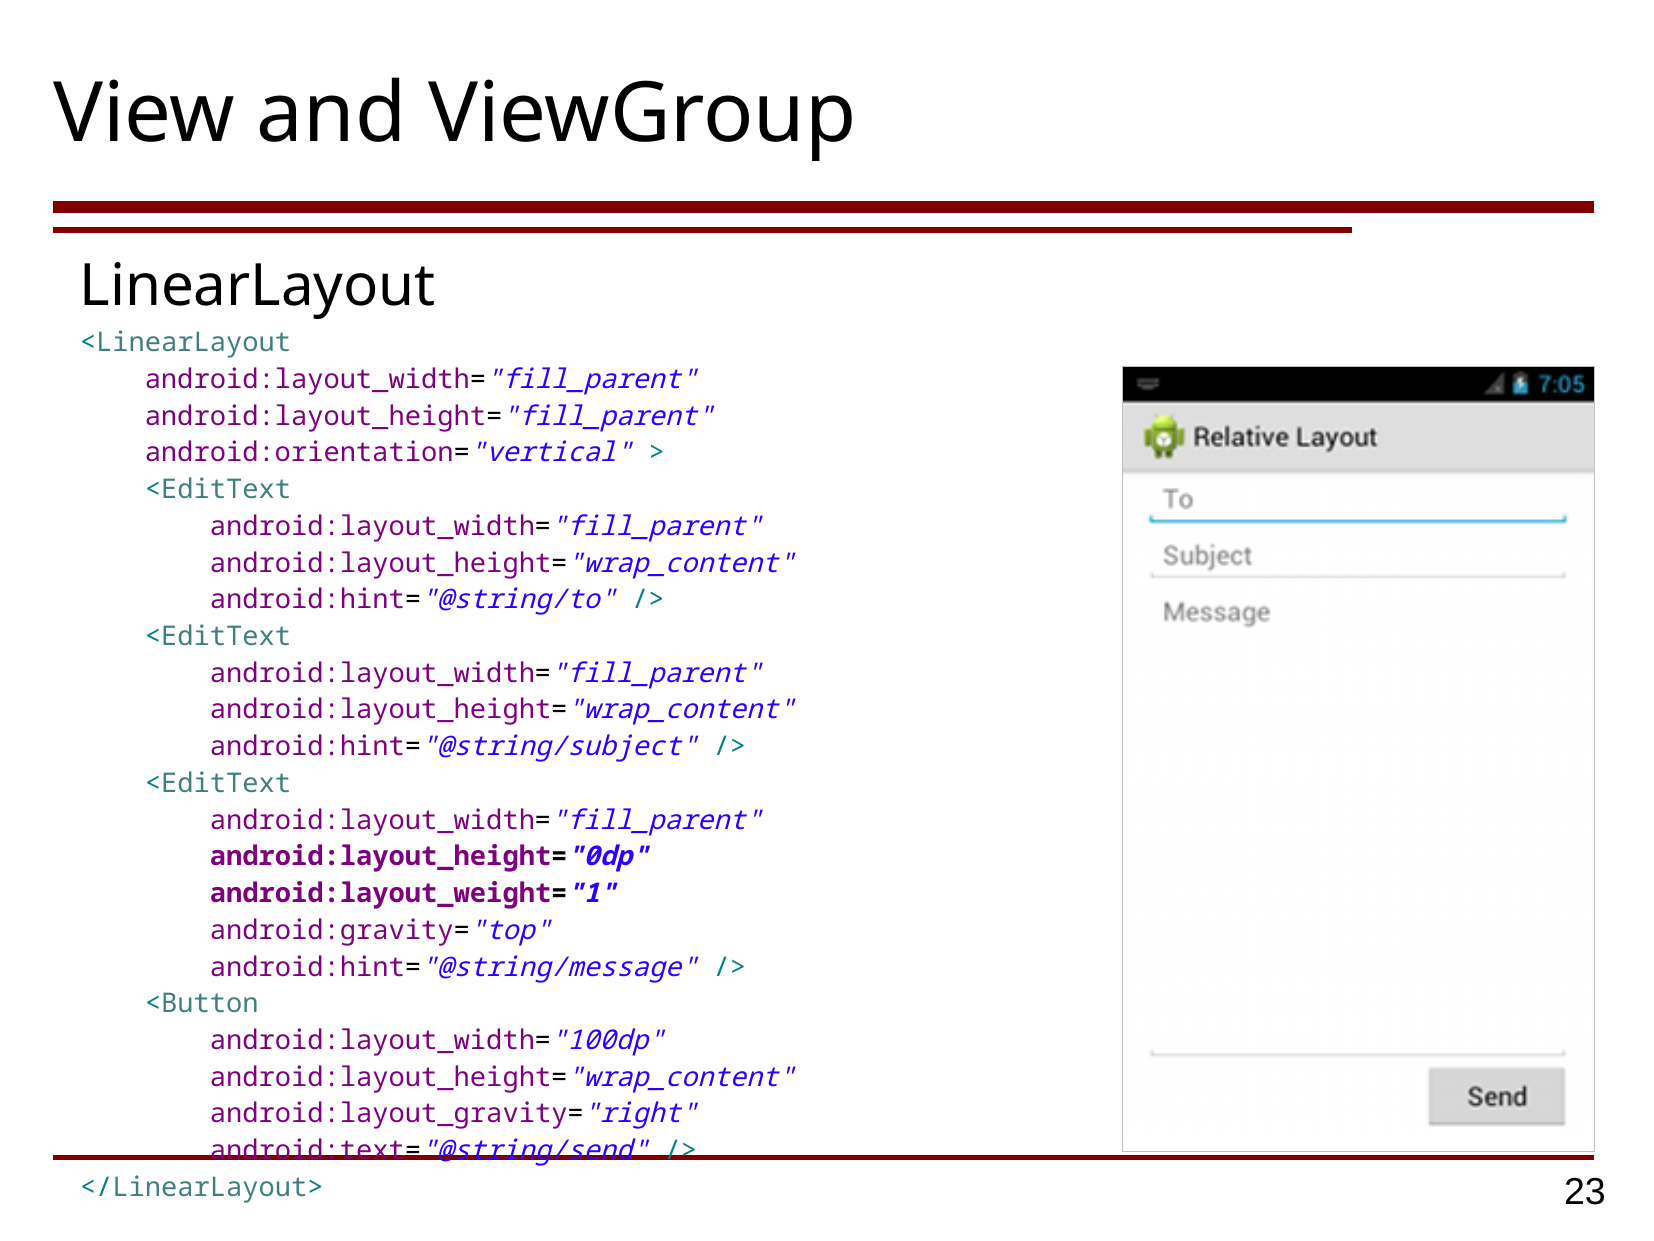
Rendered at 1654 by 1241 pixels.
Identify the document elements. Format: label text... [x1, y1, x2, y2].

subtitle View and ViewGroup [53, 48, 1542, 172]
picture [1123, 367, 1594, 1131]
text_box LinearLayout <LinearLayout android:layout_width="fill_parent" android:layout_height="fill_parent" android:orientation="vertical" > <EditText android:layout_width="fill_parent" android:layout_height="wrap_content" android:hint="@string/to" /> <EditText android:layout_width="fill_parent" android:layout_height="wrap_content" android:hint="@string/subject" /> <EditText android:layout_width="fill_parent" android:layout_height="0dp" android:layout_weight="1" android:gravity="top" android:hint="@string/message" /> <Button android:layout_width="100dp" android:layout_height="wrap_content" android:layout_gravity="right" android:text="@string/send" /> </LinearLayout> [64, 236, 1202, 1164]
text_box <número> [35, 1163, 1654, 1221]
